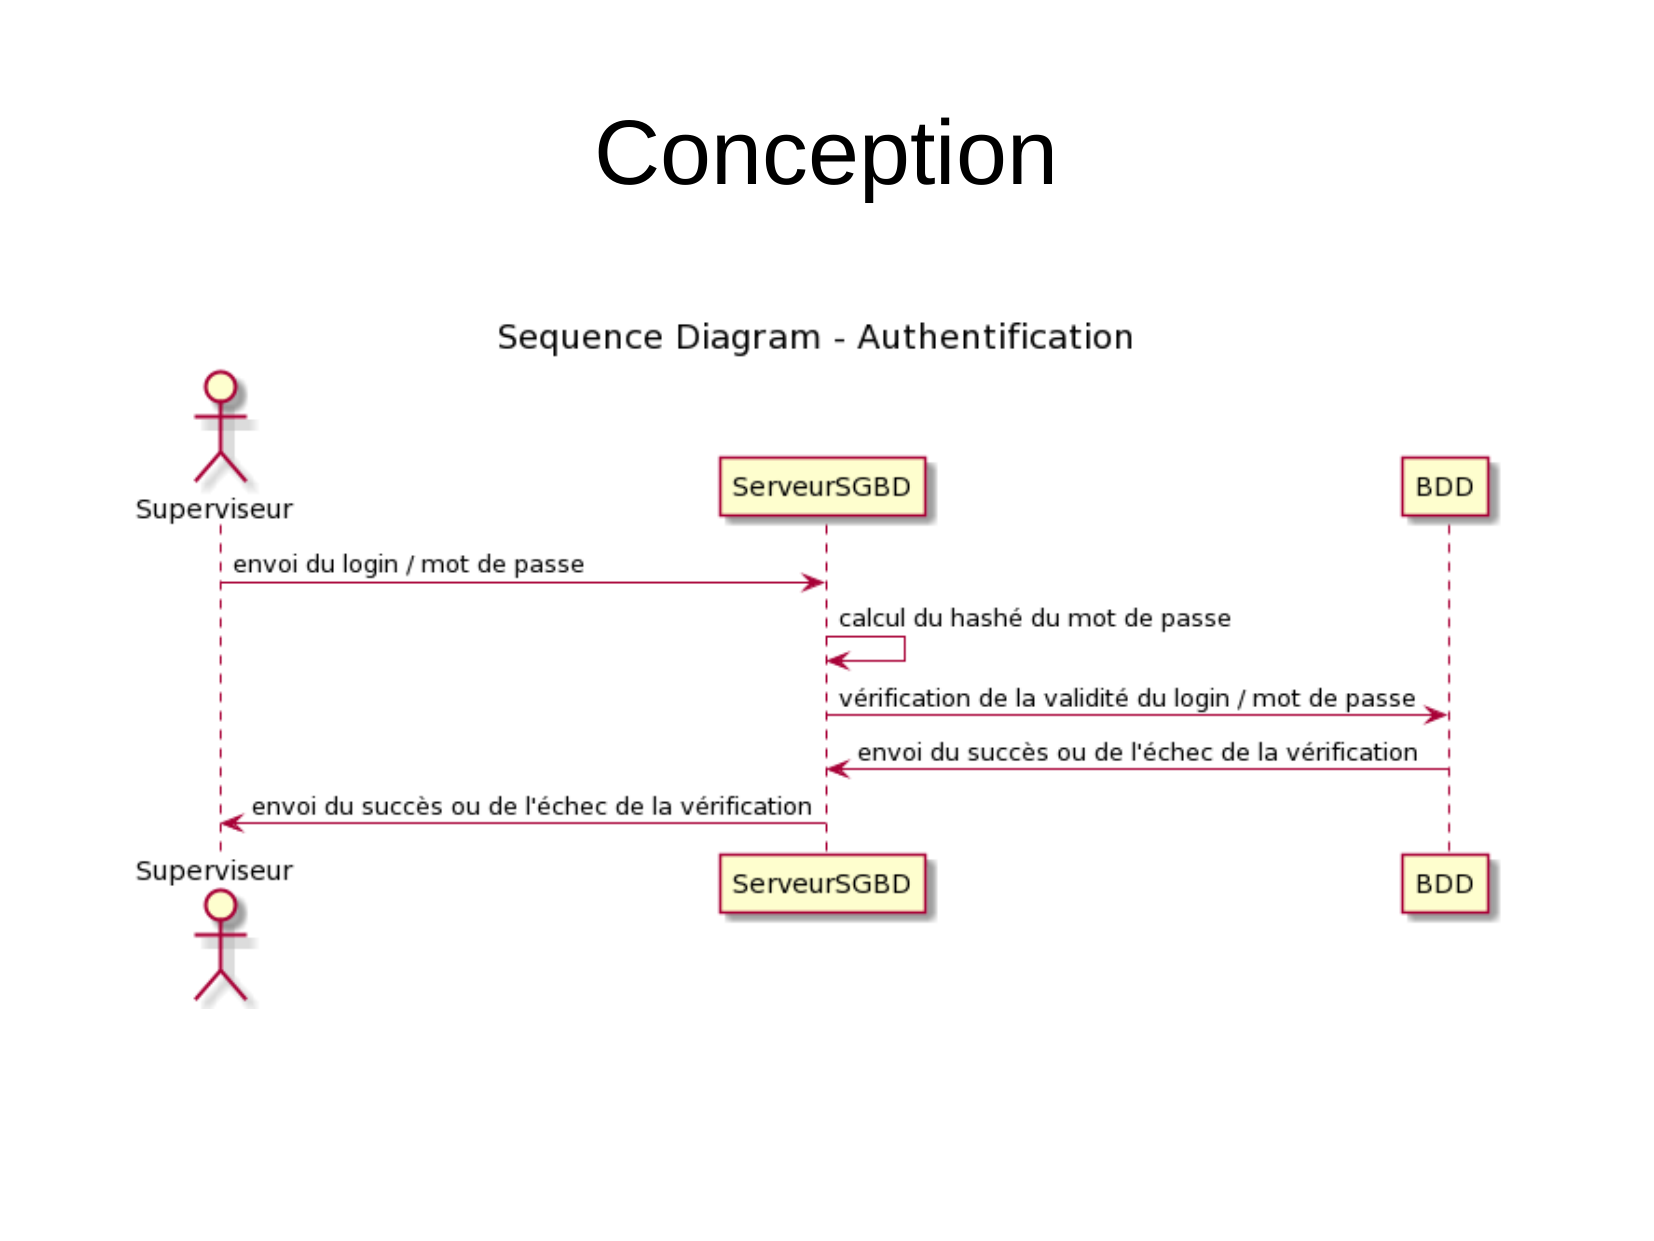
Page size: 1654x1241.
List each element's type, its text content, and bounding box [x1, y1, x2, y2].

picture [127, 295, 1512, 1009]
title Conception [82, 49, 1571, 257]
